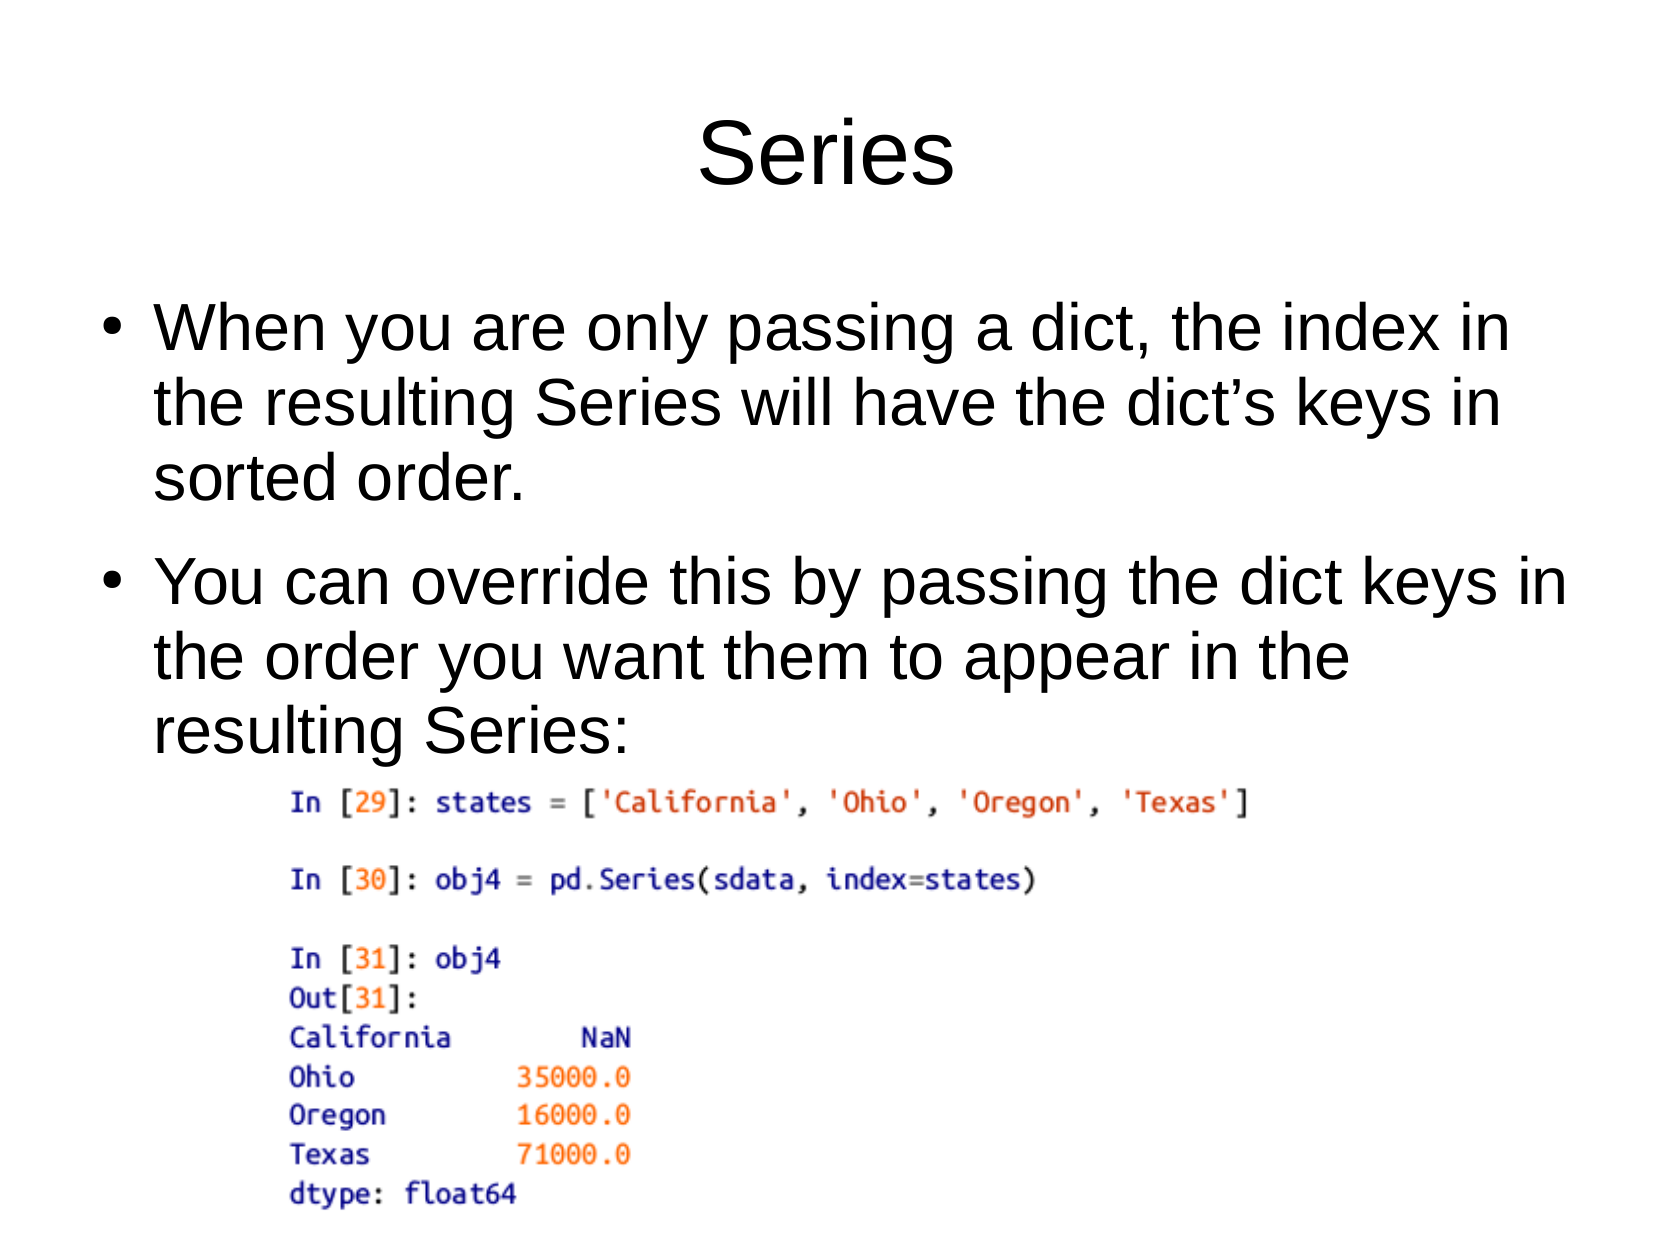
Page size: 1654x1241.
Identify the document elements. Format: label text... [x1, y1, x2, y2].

picture [284, 779, 1256, 1216]
list When you are only passing a dict, the index in the resulting Series will have the dict’s keys in sorted order. You can override this by passing the dict keys in the order you want them to appear in the resulting Series: [82, 290, 1571, 1010]
title Series [82, 49, 1571, 257]
